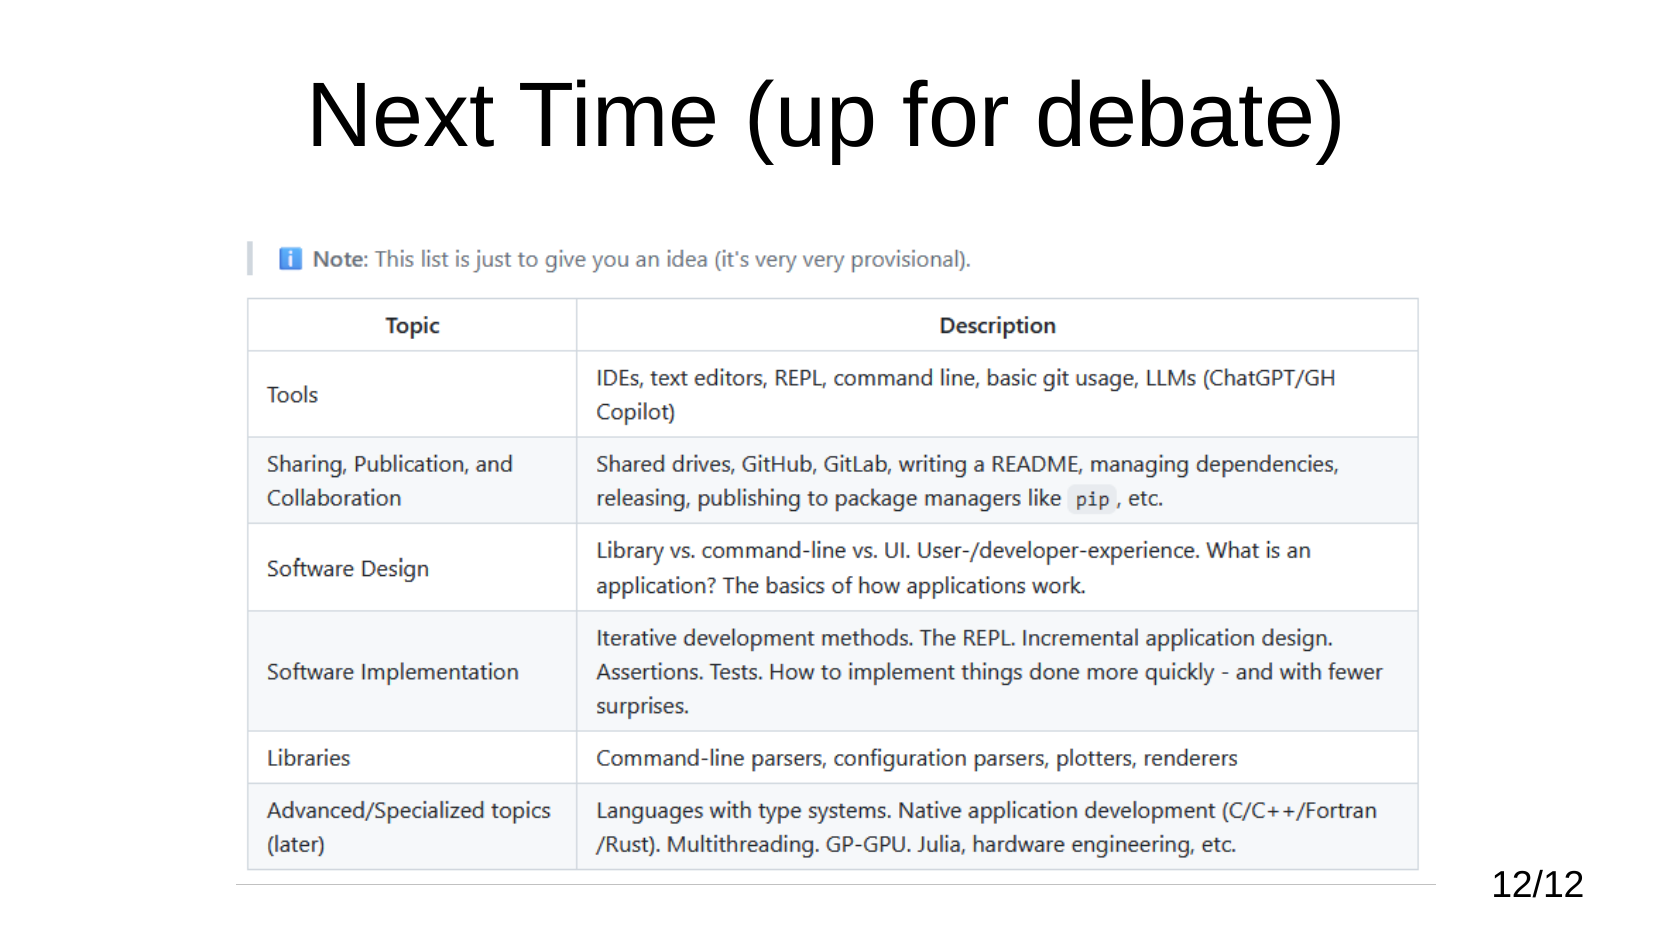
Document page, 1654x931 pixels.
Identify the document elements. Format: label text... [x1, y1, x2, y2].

title Next Time (up for debate) [82, 37, 1571, 193]
text_box <number>/12 [1476, 856, 1625, 914]
picture [236, 233, 1436, 886]
